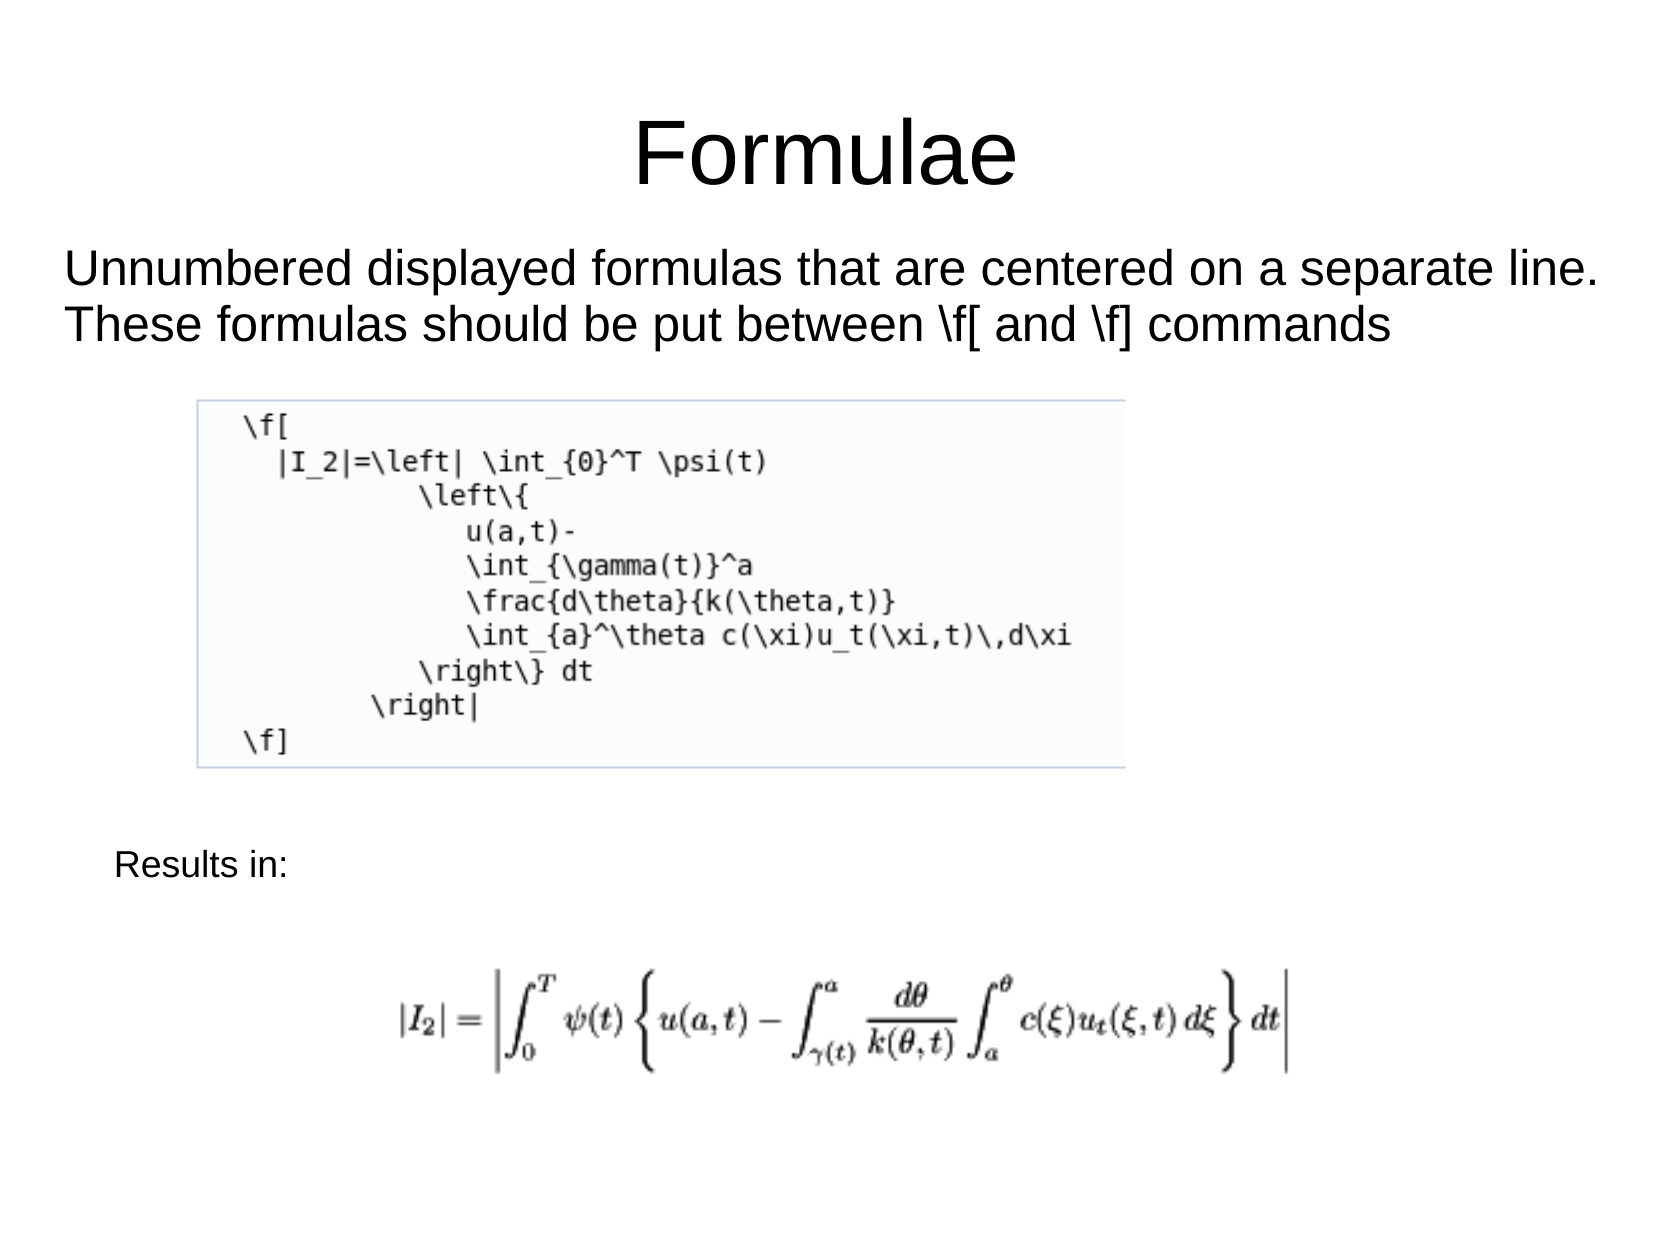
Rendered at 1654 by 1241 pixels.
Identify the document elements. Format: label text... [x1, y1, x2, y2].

picture [185, 392, 1126, 783]
title Formulae [82, 49, 1571, 232]
picture [356, 929, 1339, 1111]
text_box Unnumbered displayed formulas that are centered on a separate line. These formulas should be put between \f[ and \f] commands [49, 232, 1621, 361]
text_box Results in: [99, 836, 304, 894]
